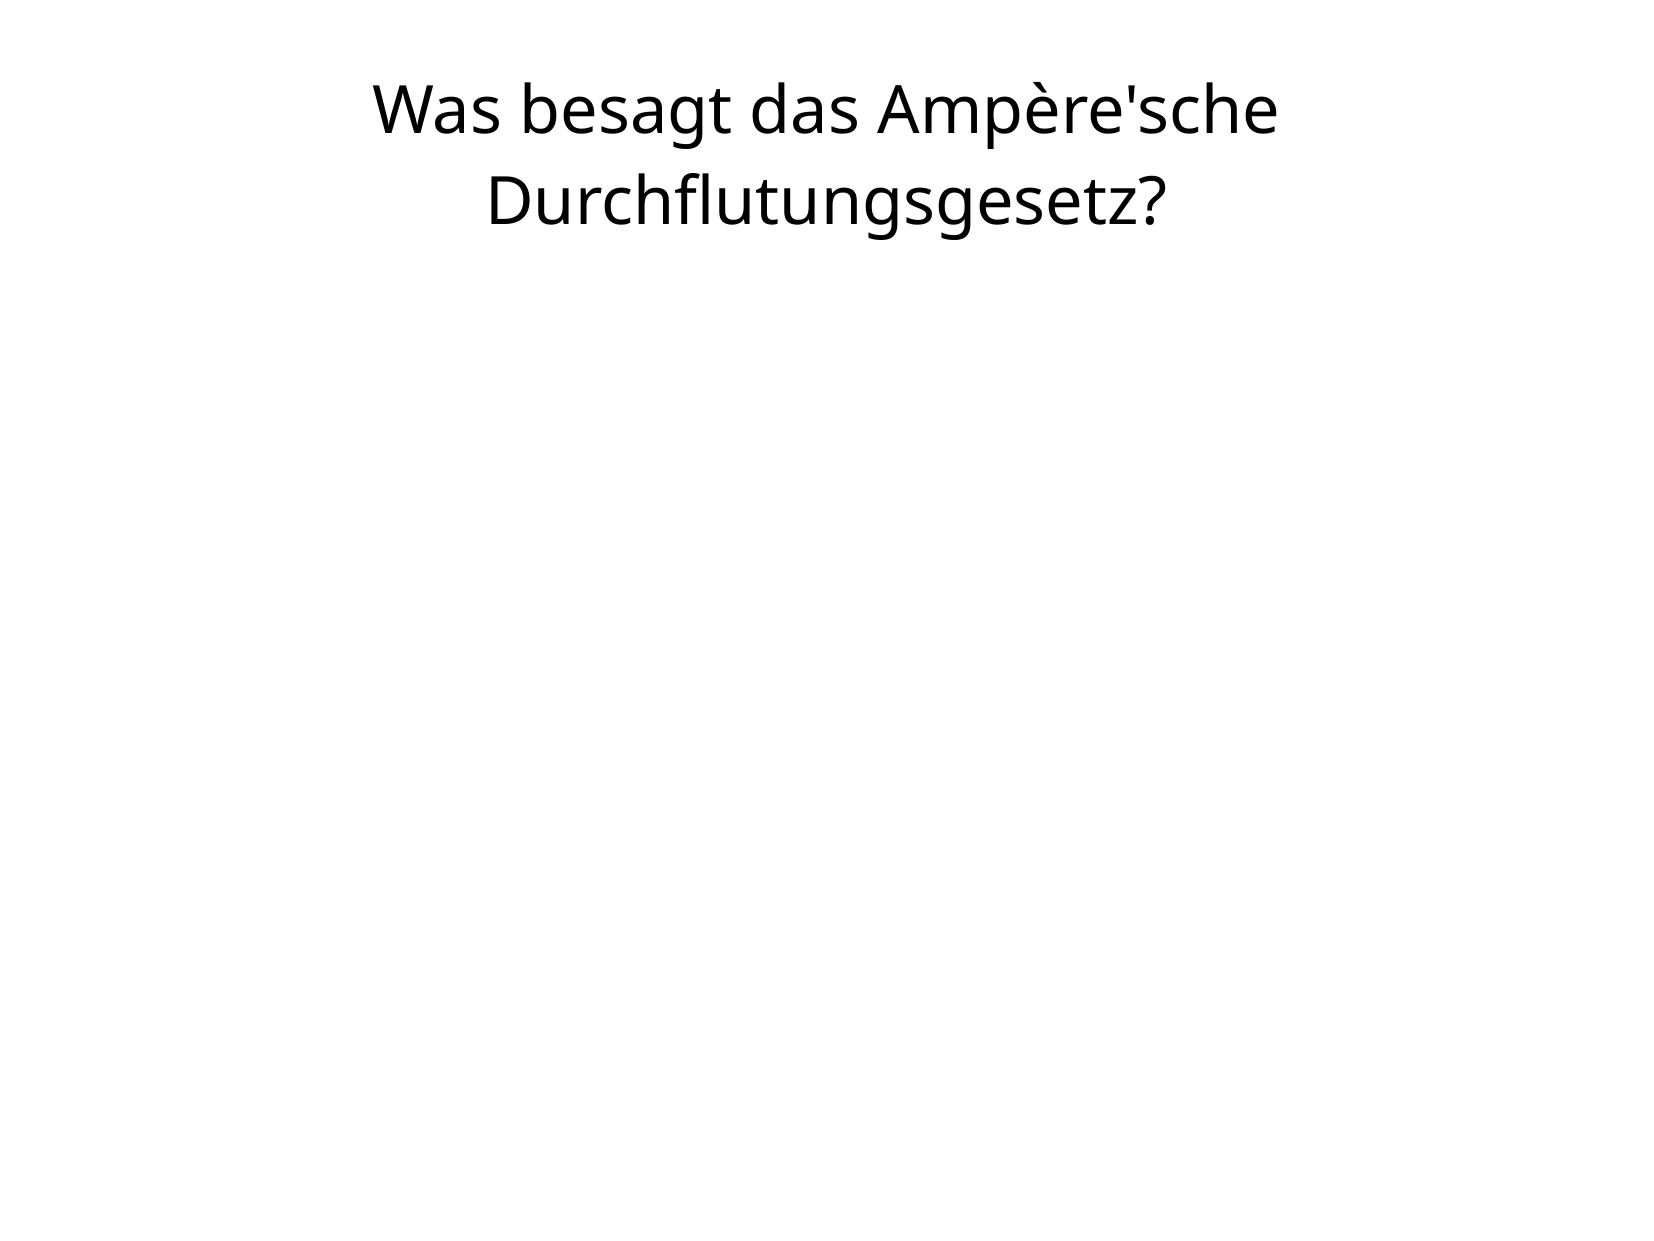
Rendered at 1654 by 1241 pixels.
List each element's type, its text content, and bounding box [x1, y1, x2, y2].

title Was besagt das Ampère'sche Durchflutungsgesetz? [82, 49, 1571, 257]
